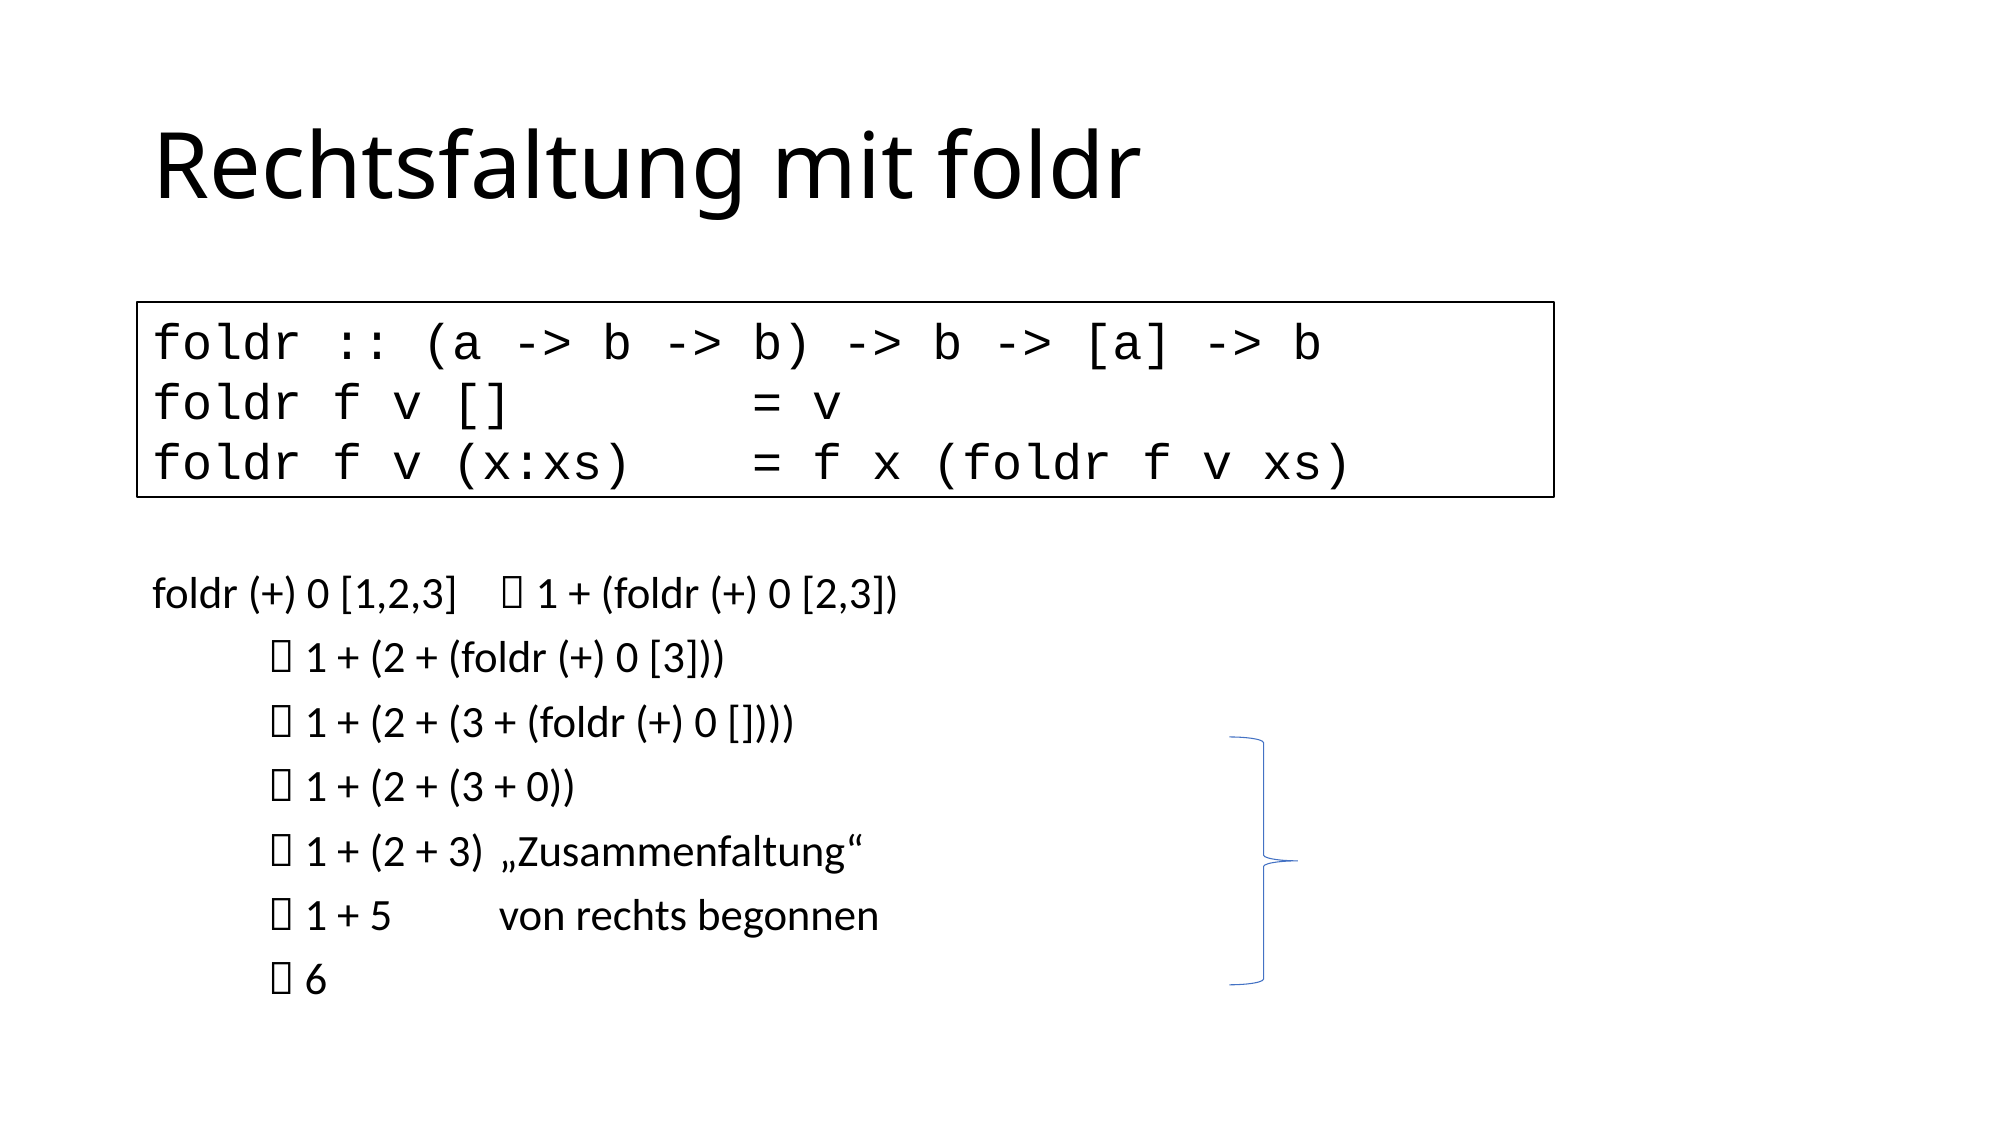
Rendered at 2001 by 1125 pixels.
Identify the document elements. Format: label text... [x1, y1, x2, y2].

list foldr (+) 0 [1,2,3]  1 + (foldr (+) 0 [2,3])  1 + (2 + (foldr (+) 0 [3]))  1 + (2 + (3 + (foldr (+) 0 [])))  1 + (2 + (3 + 0))  1 + (2 + 3) „Zusammenfaltung“  1 + 5 von rechts begonnen  6 [137, 299, 1863, 1014]
title Rechtsfaltung mit foldr [137, 59, 1863, 278]
text_box foldr :: (a -> b -> b) -> b -> [a] -> b foldr f v [] = v foldr f v (x:xs) = f x (foldr f v xs) [137, 301, 1555, 497]
